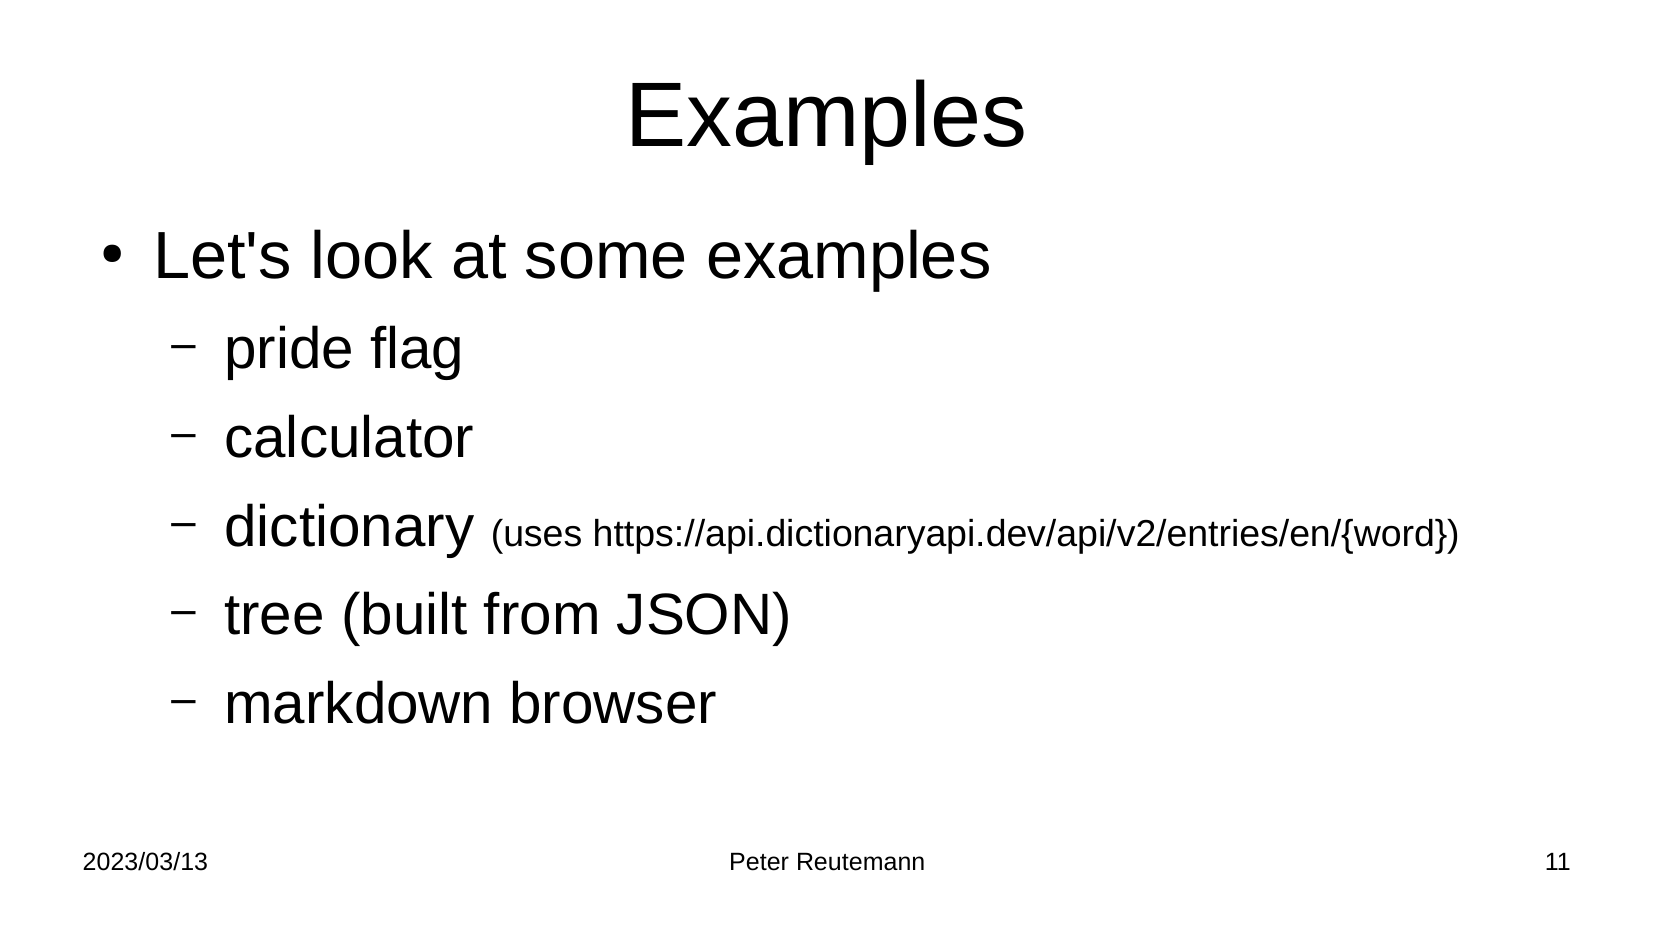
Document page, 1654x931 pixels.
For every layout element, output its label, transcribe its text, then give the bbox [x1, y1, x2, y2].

title Examples [82, 37, 1571, 193]
list Let's look at some examples pride flag calculator dictionary (uses https://api.dictionaryapi.dev/api/v2/entries/en/{word}) tree (built from JSON) markdown browser [82, 217, 1571, 758]
